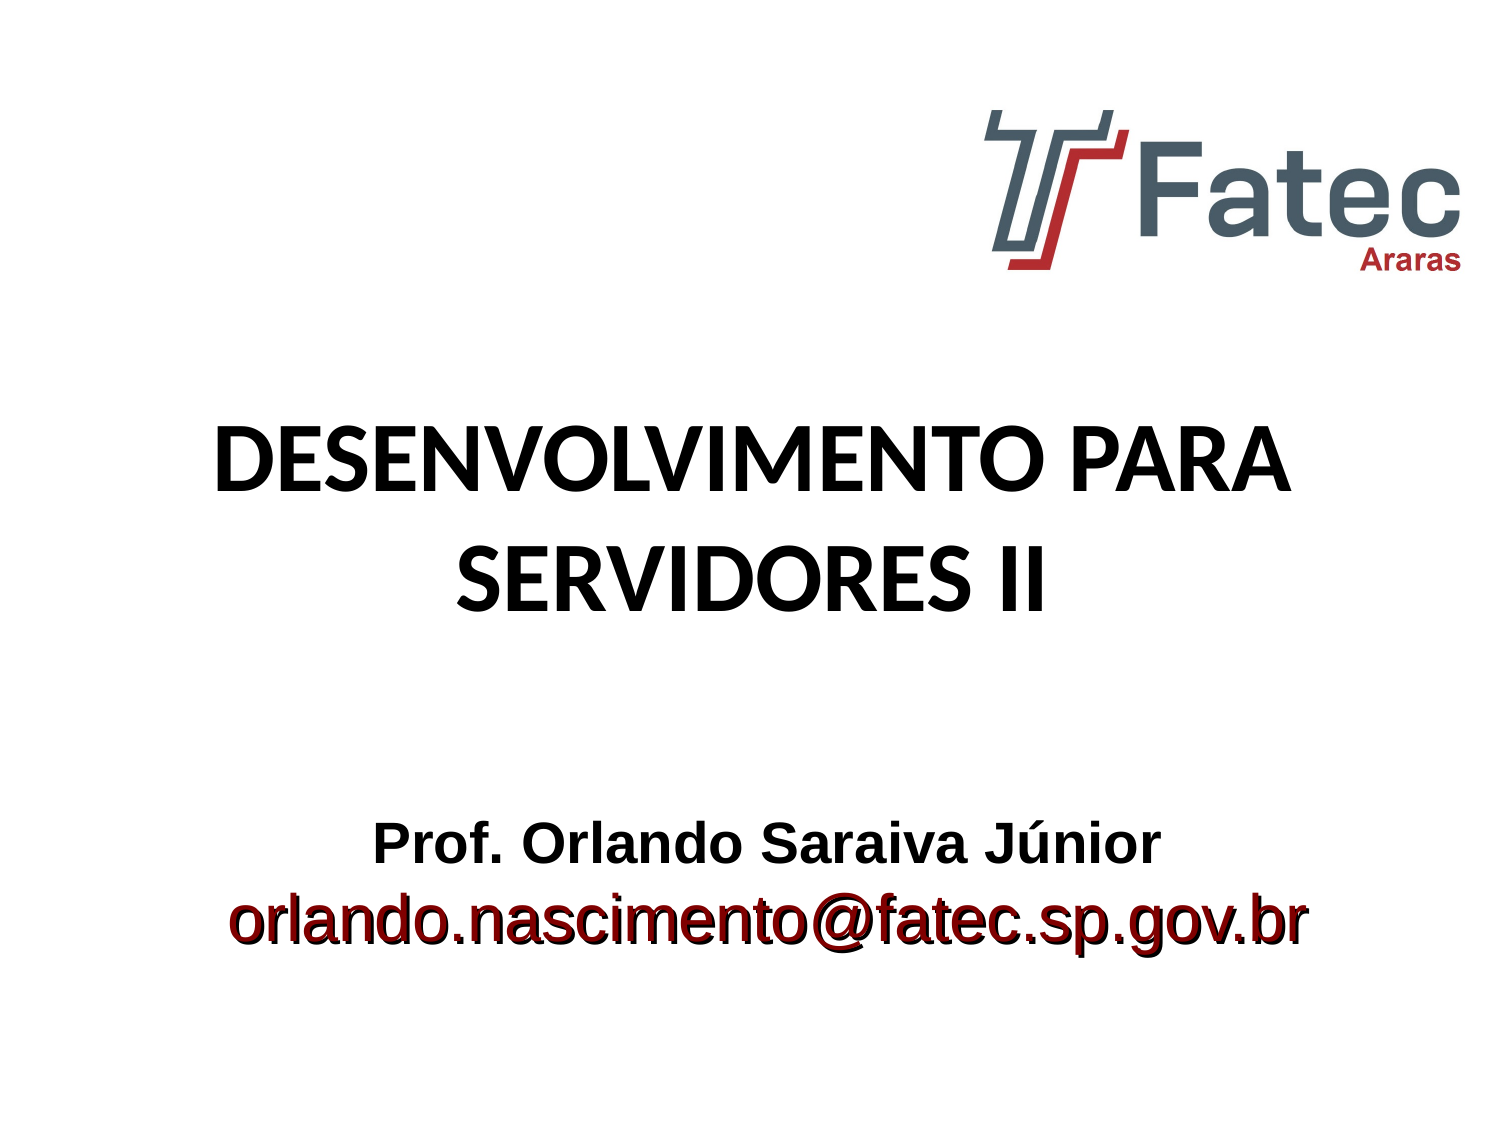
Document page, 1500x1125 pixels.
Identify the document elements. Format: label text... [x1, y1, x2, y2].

picture [973, 40, 1477, 355]
text_box DESENVOLVIMENTO PARA SERVIDORES II [88, 383, 1418, 639]
text_box Prof. Orlando Saraiva Júnior orlando.nascimento@fatec.sp.gov.br [206, 797, 1329, 1085]
